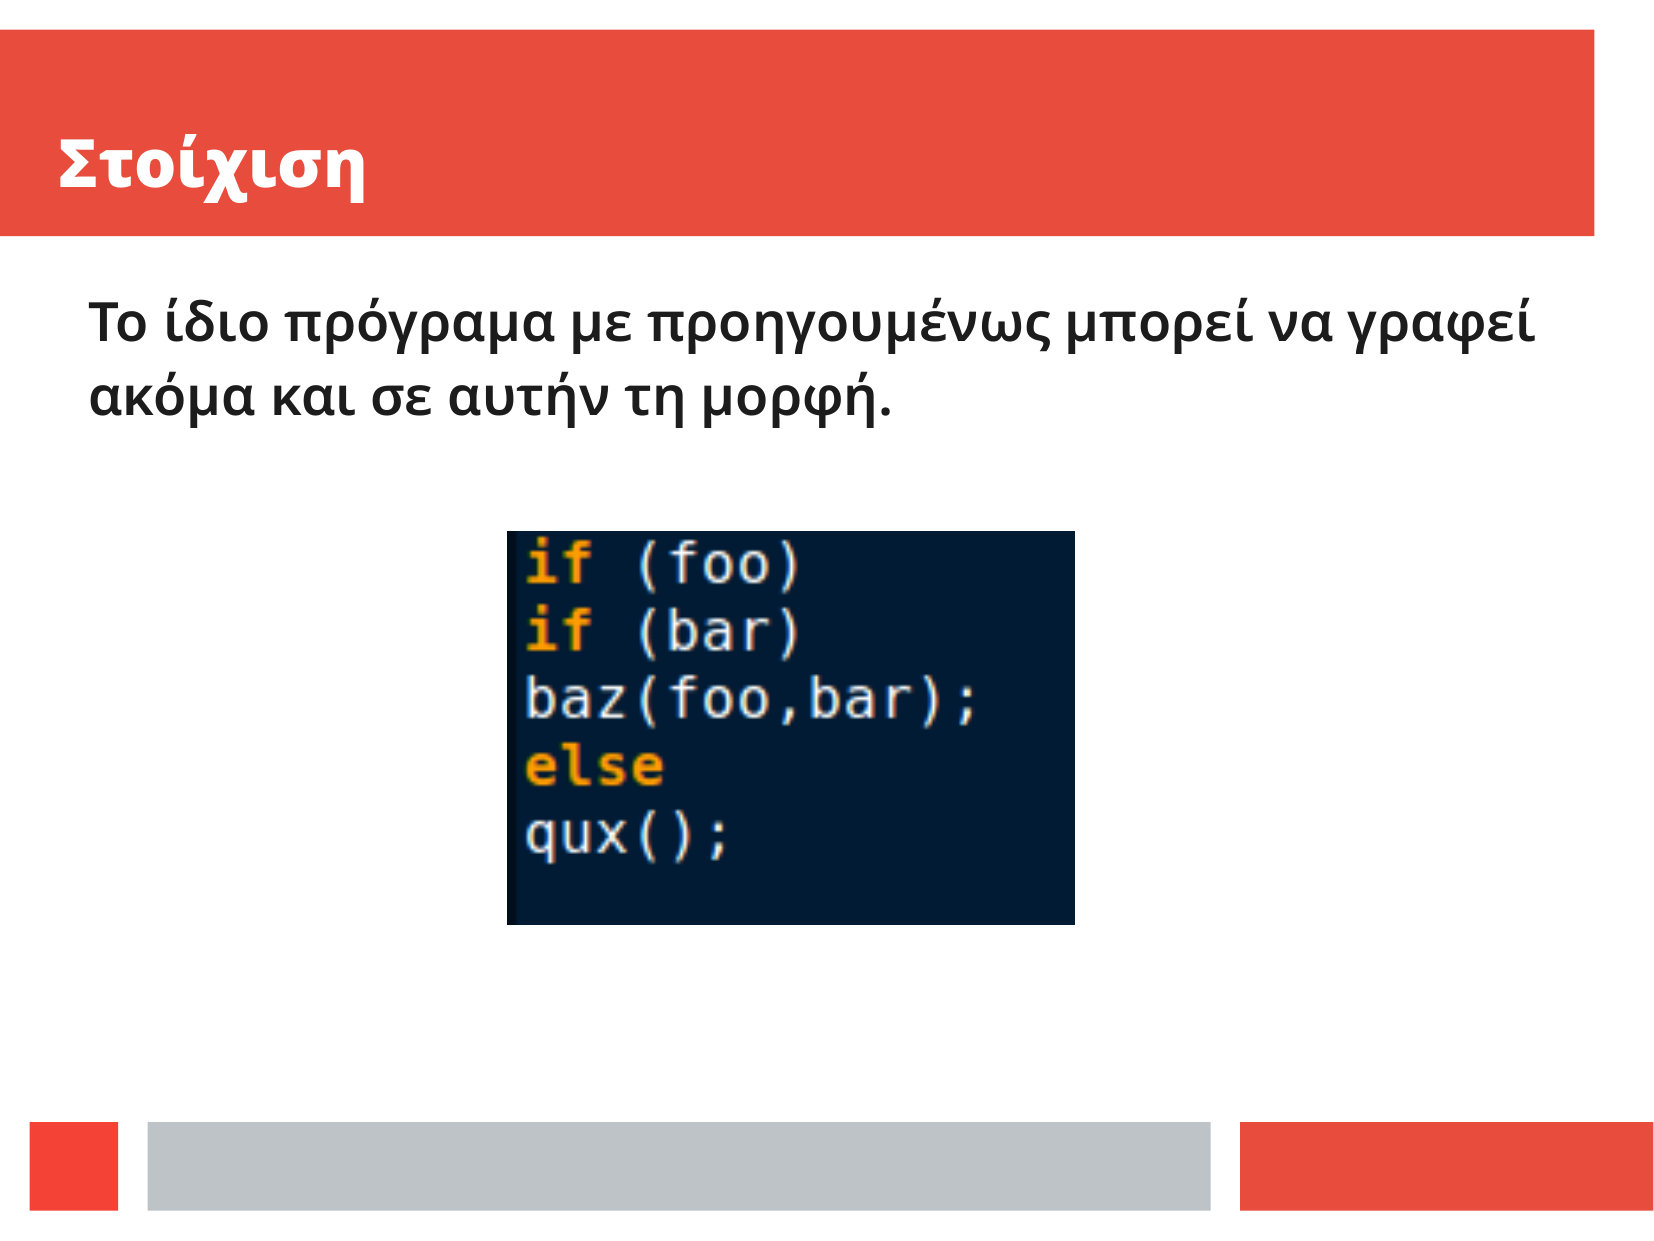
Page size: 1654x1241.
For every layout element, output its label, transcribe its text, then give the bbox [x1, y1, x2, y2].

picture [507, 531, 1075, 925]
list Το ίδιο πρόγραμα με προηγουμένως μπορεί να γραφεί ακόμα και σε αυτήν τη μορφή. [88, 283, 1595, 1087]
title Στοίχιση [59, 59, 1595, 207]
